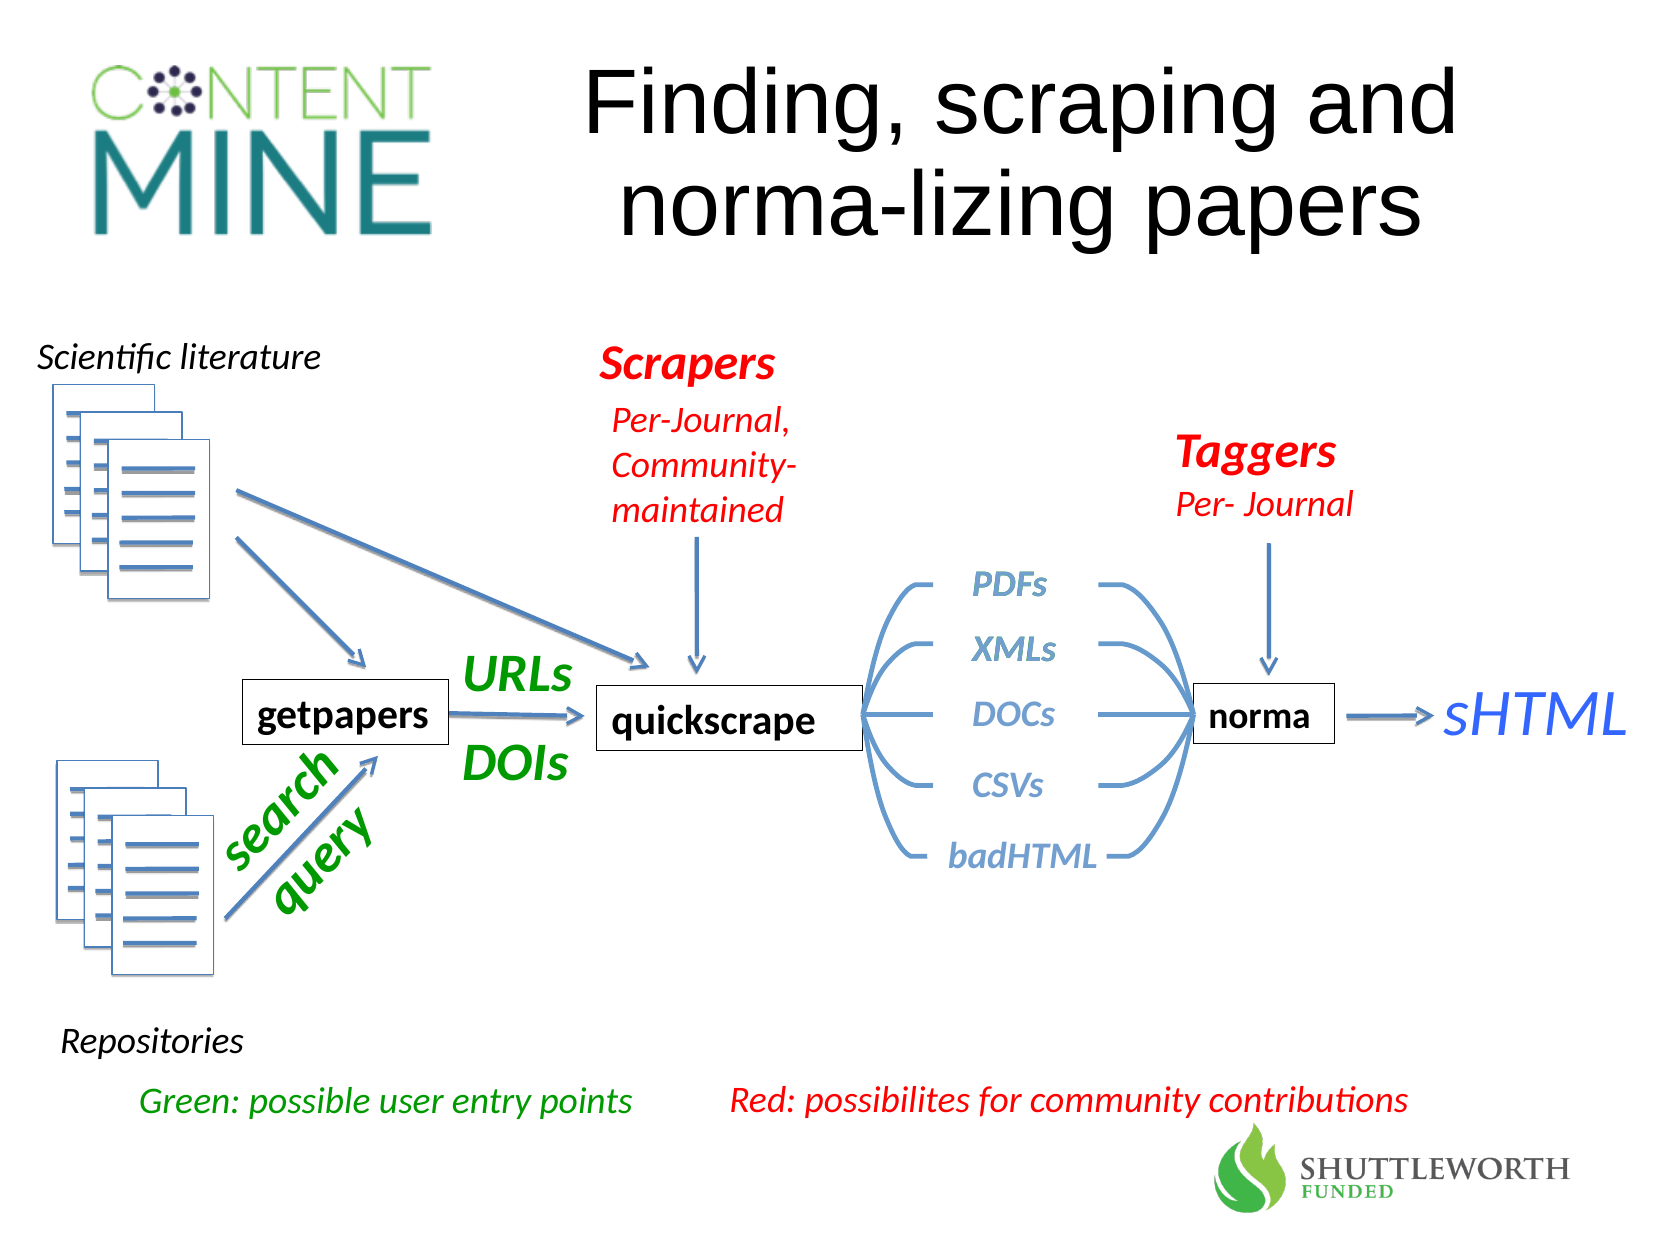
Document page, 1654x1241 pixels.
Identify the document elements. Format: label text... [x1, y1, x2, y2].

text_box Green: possible user entry points [124, 1068, 691, 1129]
title Finding, scraping and norma-lizing papers [472, 49, 1571, 257]
text_box Per-Journal, Community-maintained [596, 387, 883, 537]
text_box Per- Journal [1160, 471, 1425, 532]
text_box Scrapers [695, 359, 706, 375]
text_box quickscrape [596, 685, 863, 751]
text_box Repositories [45, 1009, 296, 1069]
text_box Scientific literature [22, 324, 426, 385]
text_box Scrapers [584, 321, 820, 397]
text_box search query [186, 687, 439, 943]
text_box [53, 385, 210, 599]
text_box CSVs [957, 761, 1075, 815]
text_box XMLs [957, 626, 1075, 680]
text_box DOCs [957, 691, 1075, 745]
text_box badHTML [933, 832, 1123, 886]
picture [91, 64, 432, 236]
picture [1200, 1112, 1581, 1222]
text_box getpapers [242, 679, 449, 745]
text_box [56, 760, 214, 975]
text_box DOIs [447, 718, 585, 799]
text_box norma [1193, 683, 1335, 744]
text_box sHTML [1429, 661, 1654, 757]
text_box Red: possibilites for community contributions [714, 1068, 1447, 1128]
text_box Taggers [1159, 410, 1395, 486]
text_box PDFs [957, 561, 1075, 615]
text_box URLs [447, 630, 591, 711]
